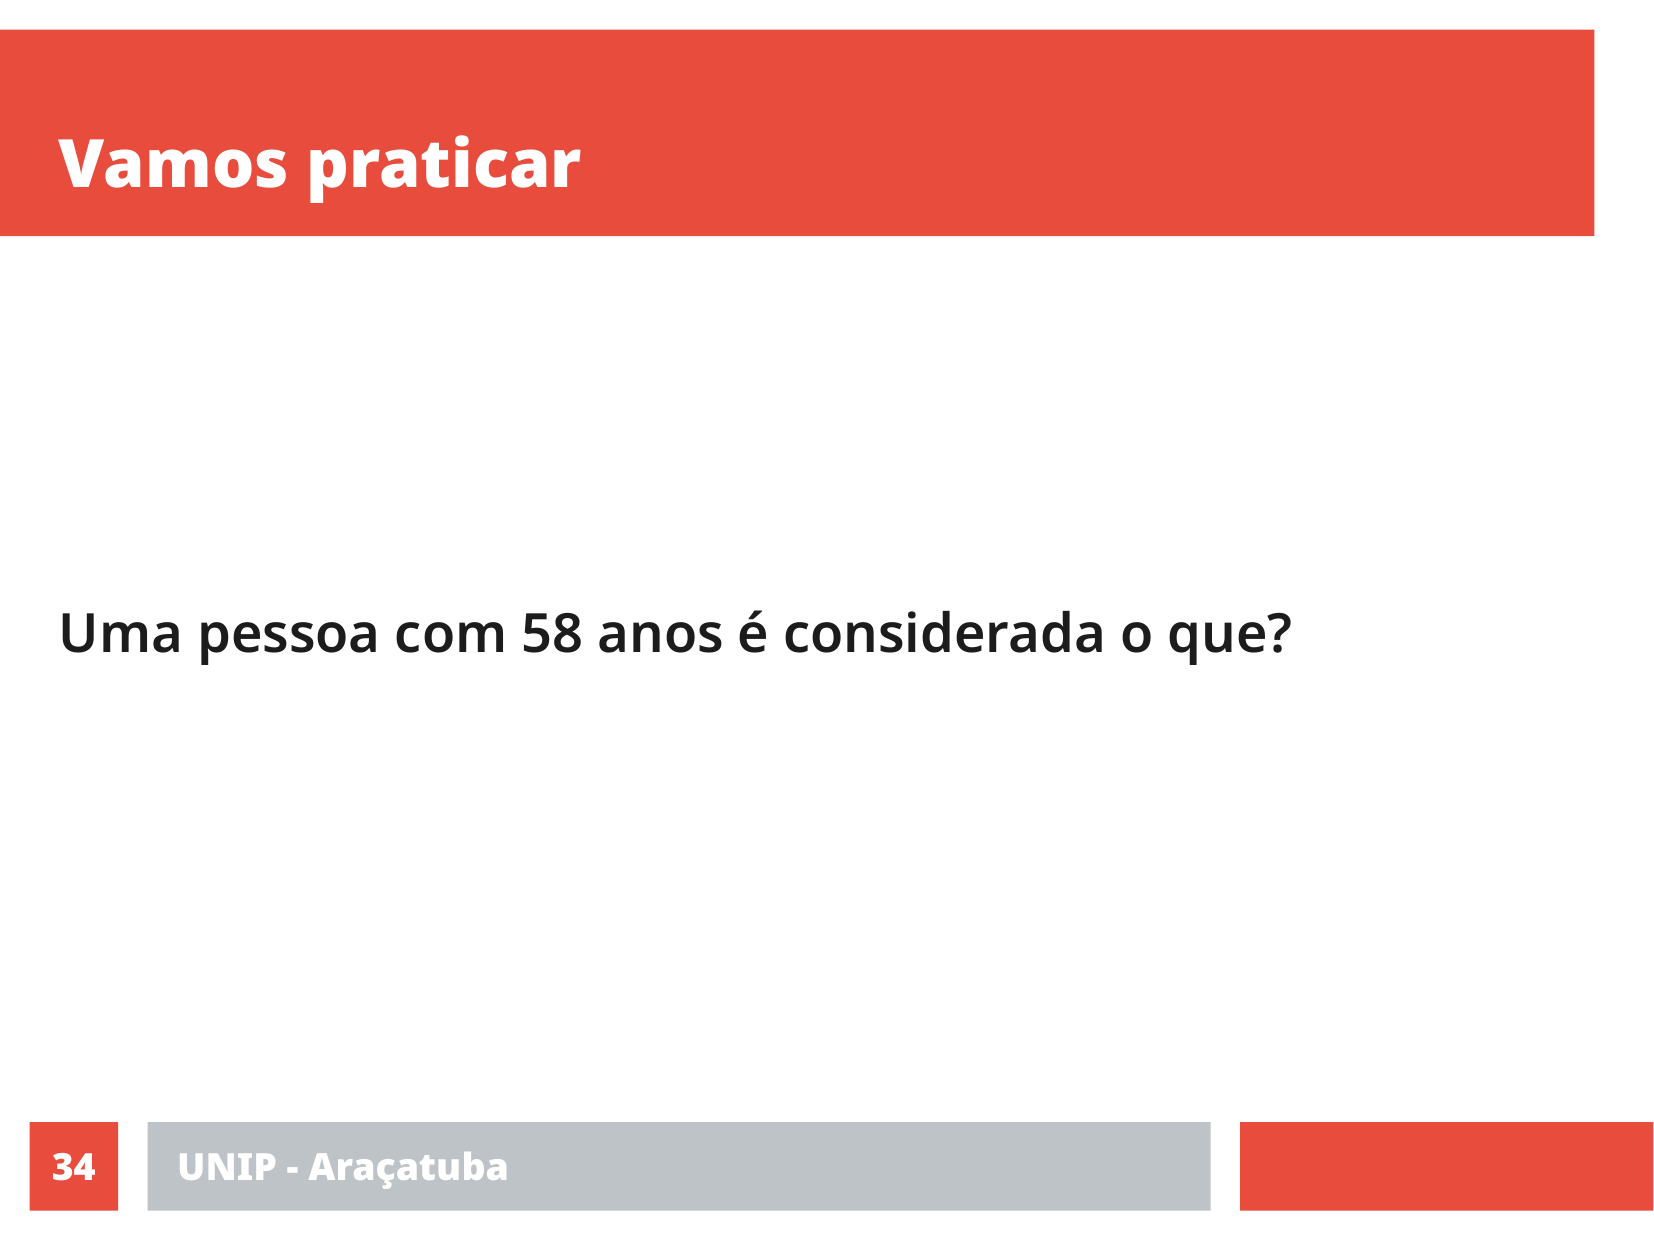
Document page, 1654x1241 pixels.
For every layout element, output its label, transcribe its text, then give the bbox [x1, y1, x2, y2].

list Uma pessoa com 58 anos é considerada o que? [59, 324, 1565, 1093]
title Vamos praticar [59, 59, 1595, 207]
